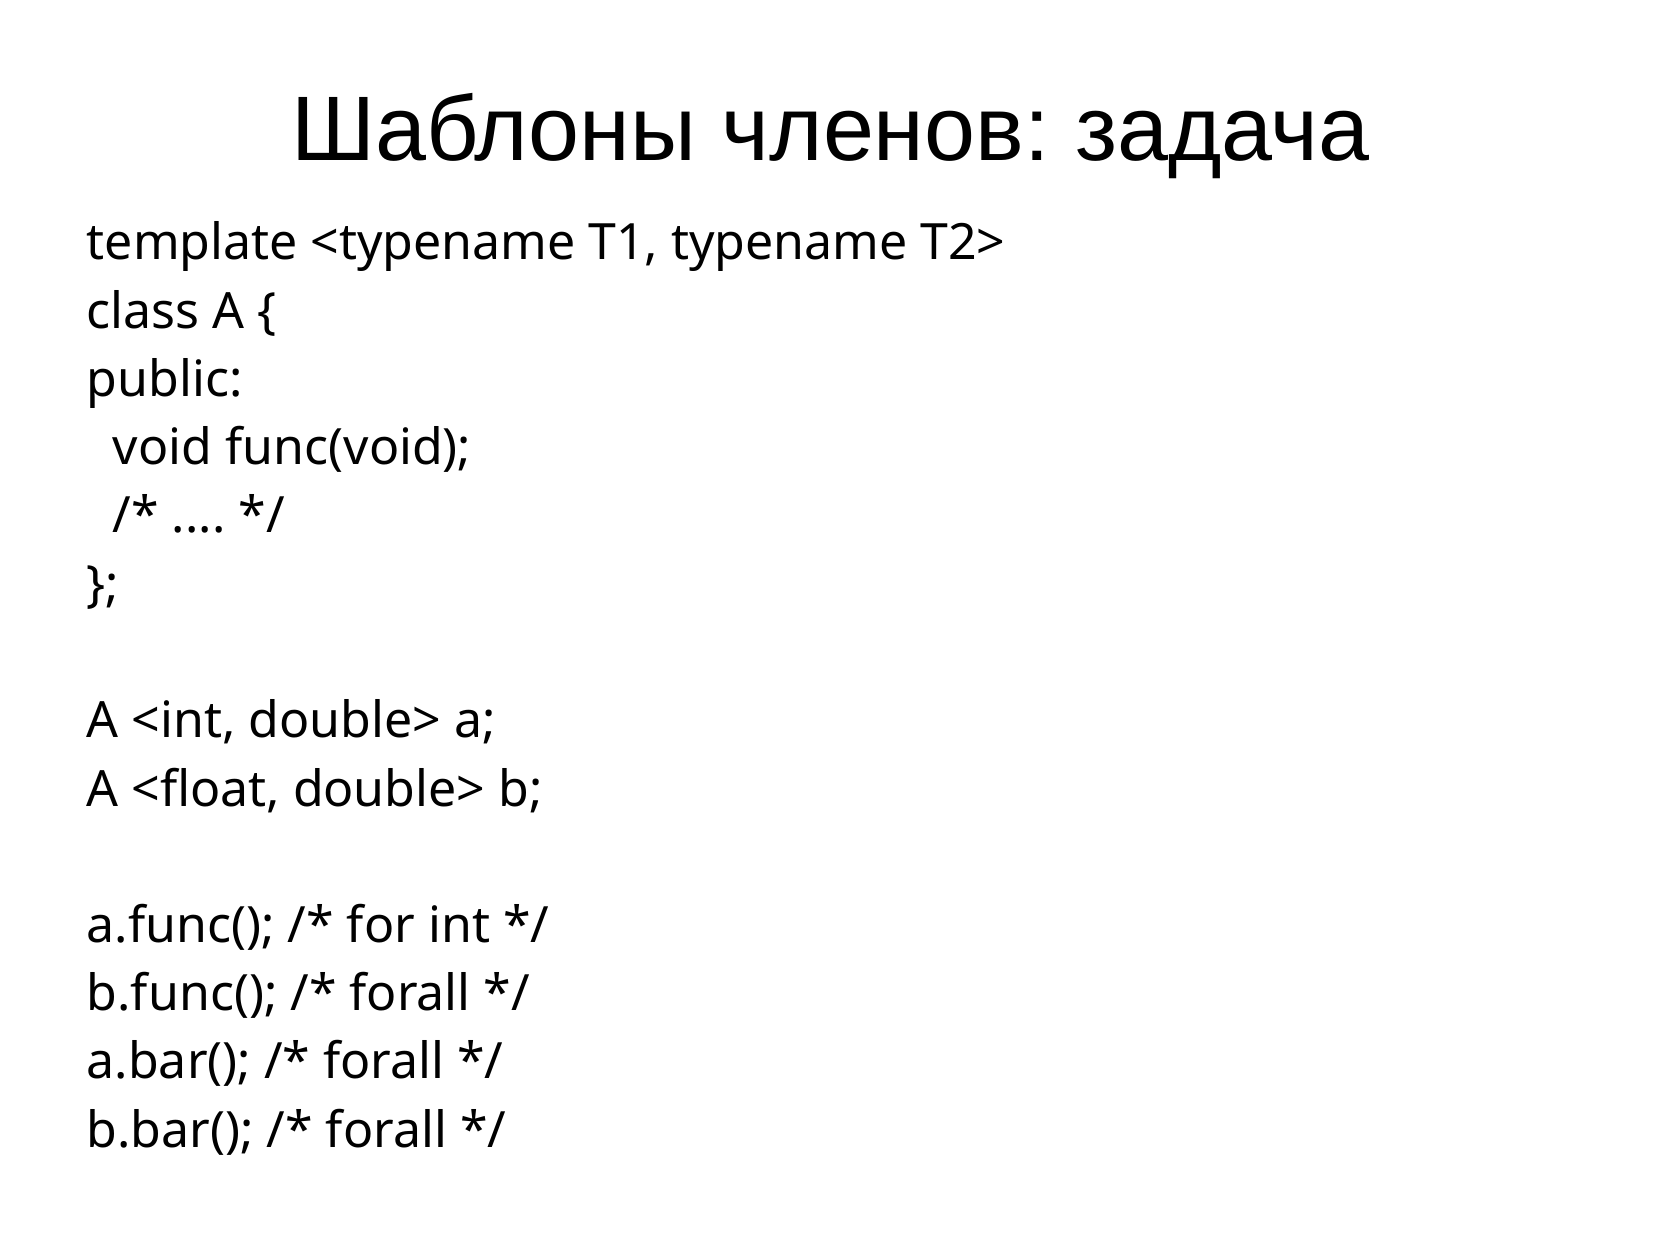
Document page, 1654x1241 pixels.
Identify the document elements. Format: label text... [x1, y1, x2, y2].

subtitle template <typename T1, typename T2> class A { public: void func(void); /* .... */ }; A <int, double> a; A <float, double> b; a.func(); /* for int */ b.func(); /* forall */ a.bar(); /* forall */ b.bar(); /* forall */ [86, 214, 1576, 1154]
title Шаблоны членов: задача [86, 32, 1576, 214]
